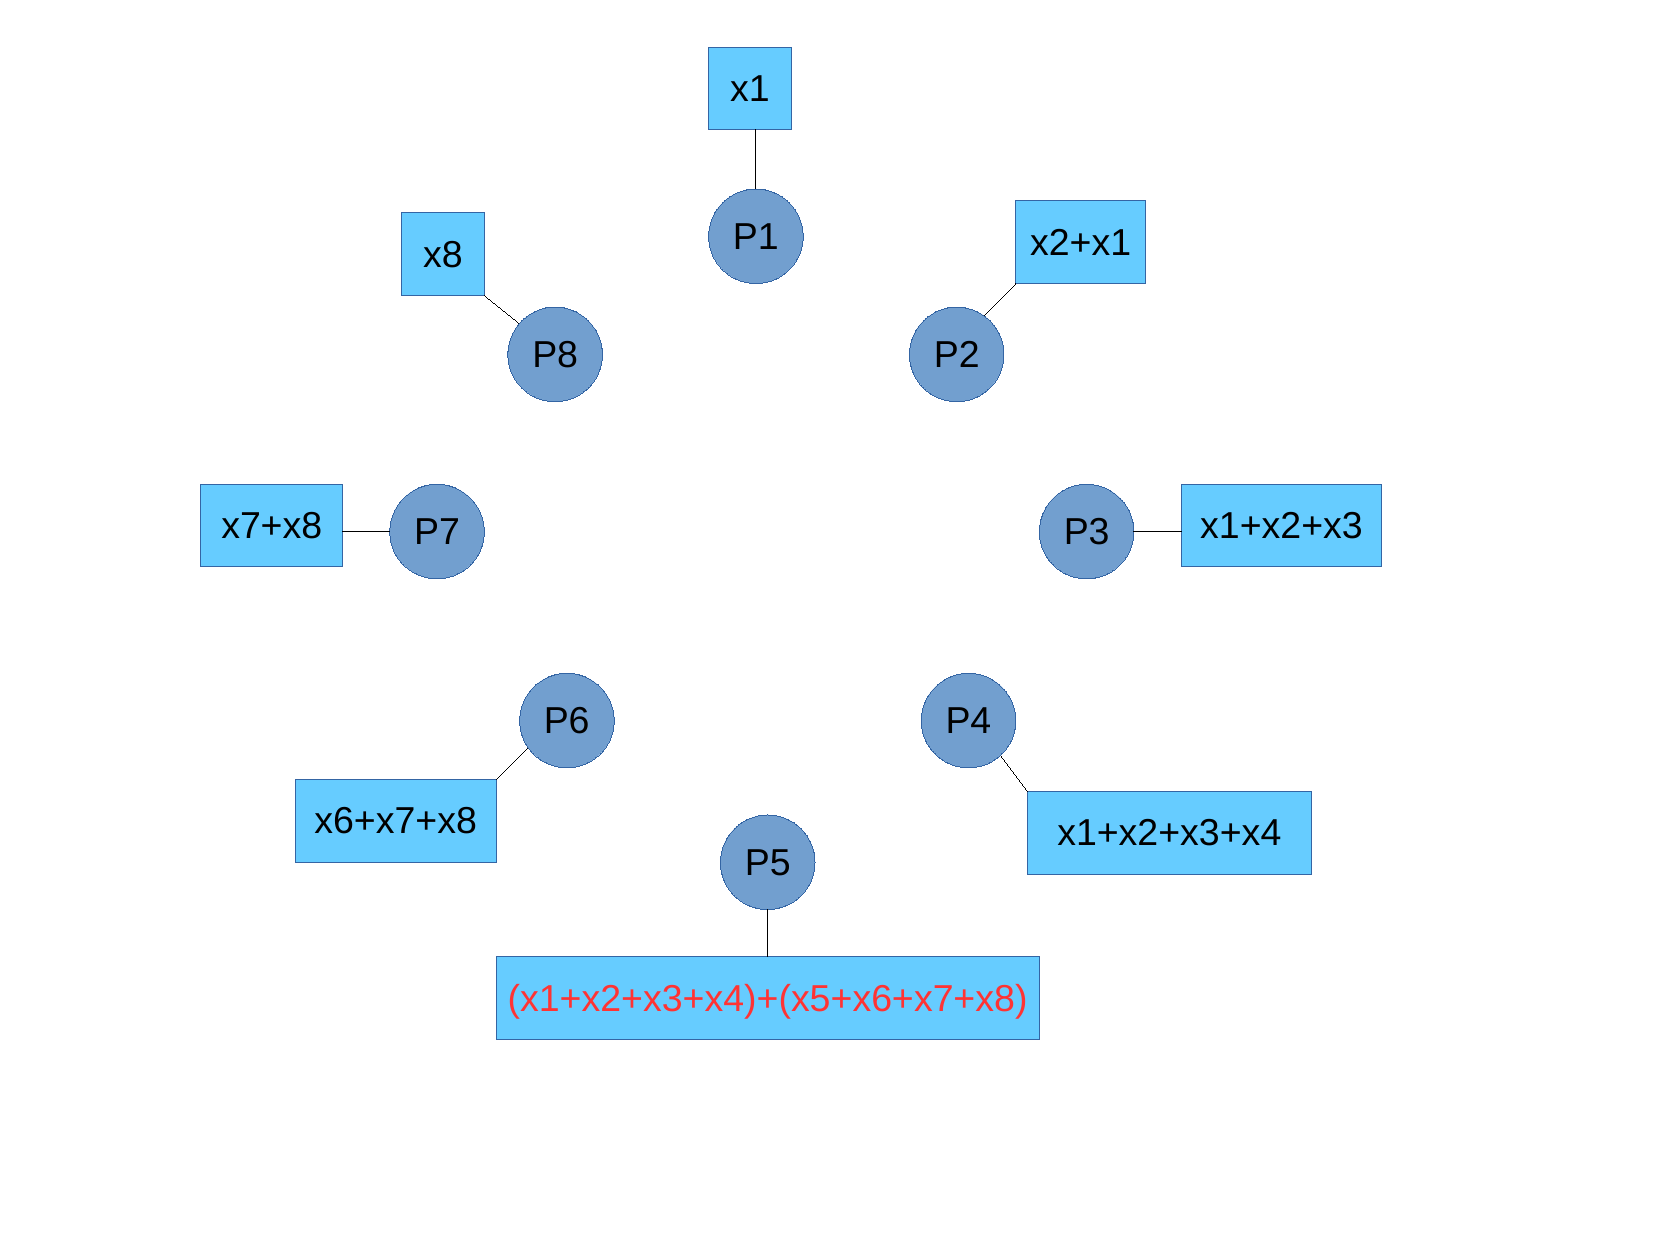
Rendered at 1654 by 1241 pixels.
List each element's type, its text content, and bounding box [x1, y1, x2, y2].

text_box x1 [708, 47, 792, 130]
text_box P6 [519, 673, 615, 768]
text_box P5 [720, 814, 816, 910]
text_box x1+x2+x3 [1181, 484, 1382, 567]
text_box P3 [1039, 484, 1134, 579]
text_box P2 [909, 307, 1004, 402]
text_box x6+x7+x8 [295, 779, 497, 863]
text_box x1+x2+x3+x4 [1027, 791, 1312, 875]
text_box x7+x8 [200, 484, 343, 567]
text_box x8 [401, 212, 485, 296]
text_box P8 [507, 307, 603, 402]
text_box P1 [708, 188, 804, 284]
text_box P7 [389, 484, 485, 579]
text_box P4 [921, 673, 1016, 768]
text_box x2+x1 [1015, 200, 1146, 284]
text_box (x1+x2+x3+x4)+(x5+x6+x7+x8) [496, 956, 1040, 1040]
